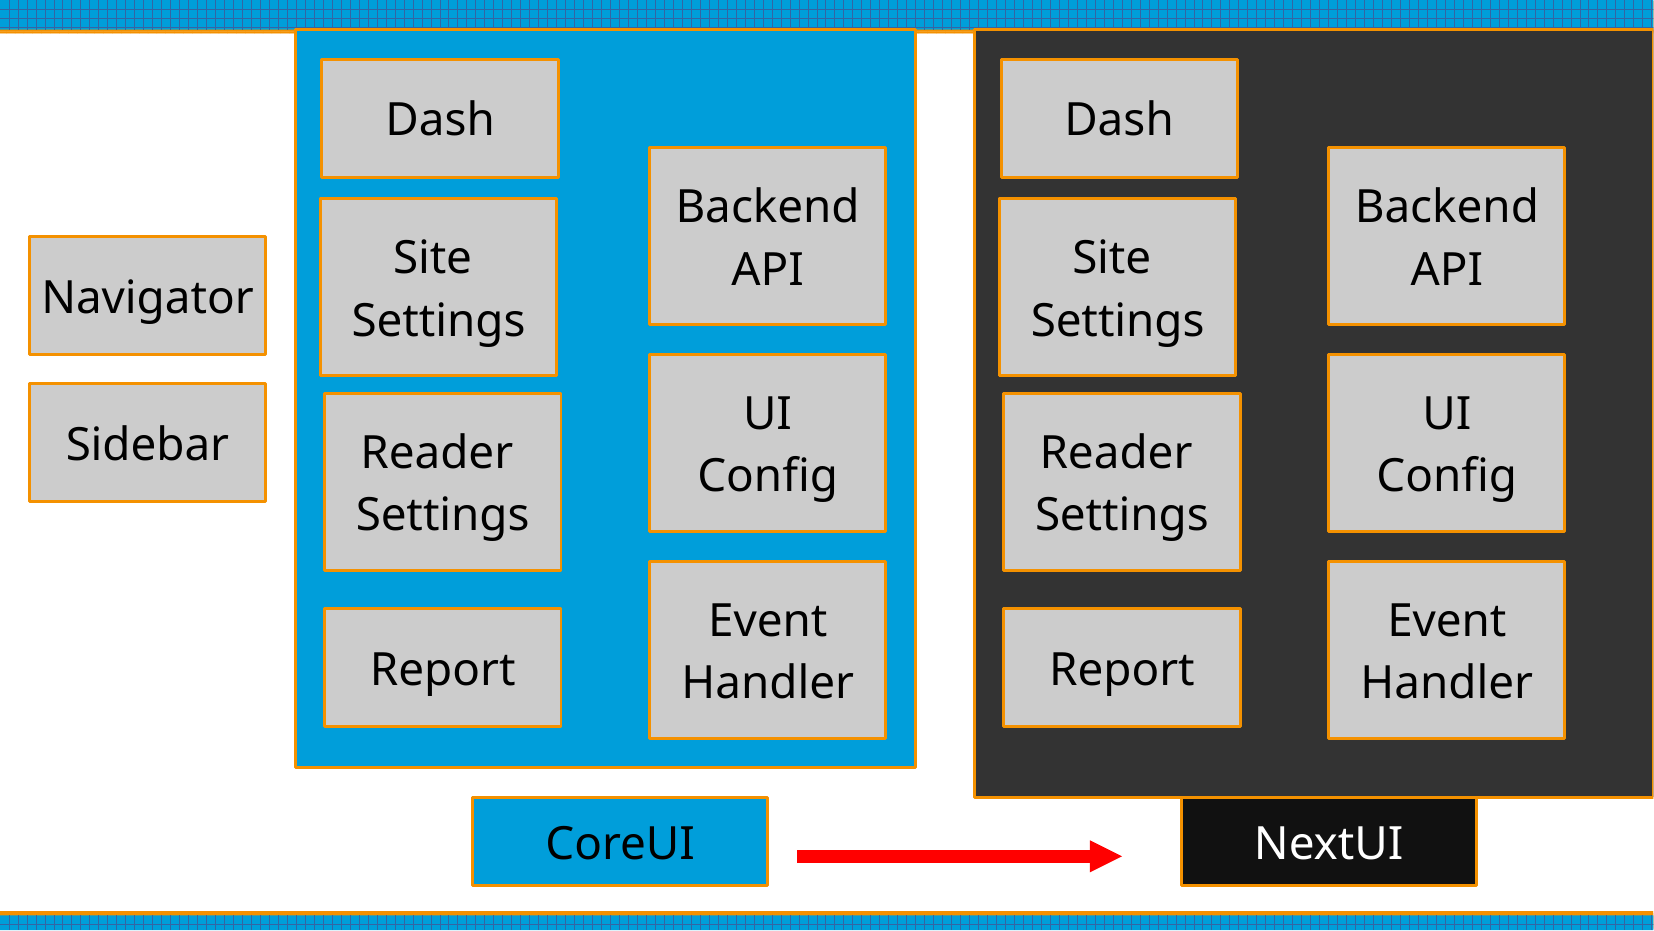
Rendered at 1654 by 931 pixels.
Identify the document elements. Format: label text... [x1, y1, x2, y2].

text_box Sidebar [29, 383, 266, 502]
text_box Dash [1001, 59, 1238, 178]
text_box Site Settings [320, 198, 557, 376]
text_box Reader Settings [1003, 393, 1241, 571]
text_box Backend API [1328, 147, 1565, 325]
text_box Report [324, 608, 562, 727]
text_box Reader Settings [324, 393, 562, 571]
text_box Event Handler [649, 561, 886, 739]
text_box NextUI [1181, 798, 1477, 886]
text_box UI Config [649, 354, 886, 532]
text_box Navigator [29, 236, 266, 355]
text_box [295, 29, 916, 768]
text_box UI Config [1328, 354, 1565, 532]
text_box Site Settings [999, 198, 1236, 376]
text_box [974, 29, 1654, 798]
text_box Event Handler [1328, 561, 1565, 739]
text_box Dash [321, 59, 559, 178]
text_box Backend API [649, 147, 886, 325]
text_box Report [1003, 608, 1241, 727]
text_box CoreUI [472, 797, 768, 886]
